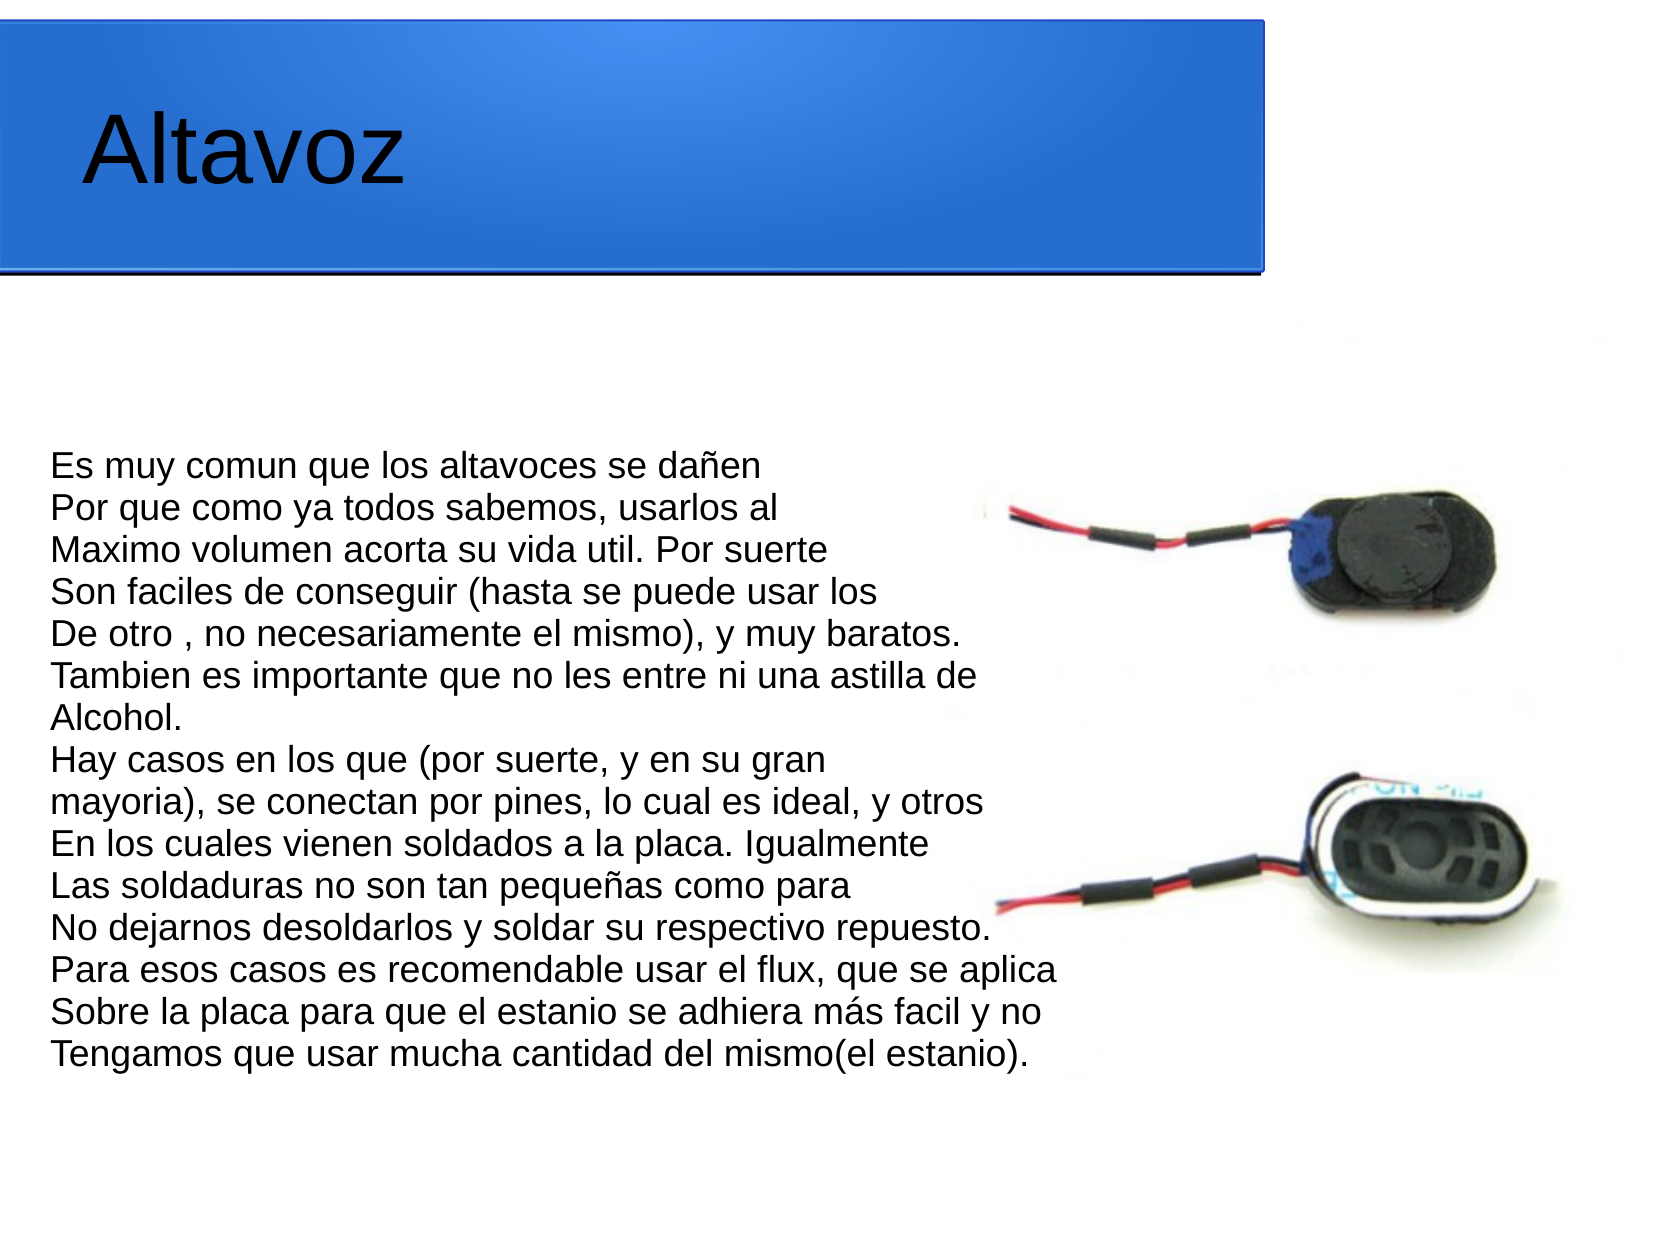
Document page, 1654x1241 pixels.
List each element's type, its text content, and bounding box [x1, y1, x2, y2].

text_box Es muy comun que los altavoces se dañen Por que como ya todos sabemos, usarlos al Maximo volumen acorta su vida util. Por suerte Son faciles de conseguir (hasta se puede usar los De otro , no necesariamente el mismo), y muy baratos. Tambien es importante que no les entre ni una astilla de Alcohol. Hay casos en los que (por suerte, y en su gran mayoria), se conectan por pines, lo cual es ideal, y otros En los cuales vienen soldados a la placa. Igualmente Las soldaduras no son tan pequeñas como para No dejarnos desoldarlos y soldar su respectivo repuesto. Para esos casos es recomendable usar el flux, que se aplica Sobre la placa para que el estanio se adhiera más facil y no Tengamos que usar mucha cantidad del mismo(el estanio). [35, 437, 1120, 1082]
picture [874, 295, 1629, 1083]
title Altavoz [82, 47, 1235, 252]
